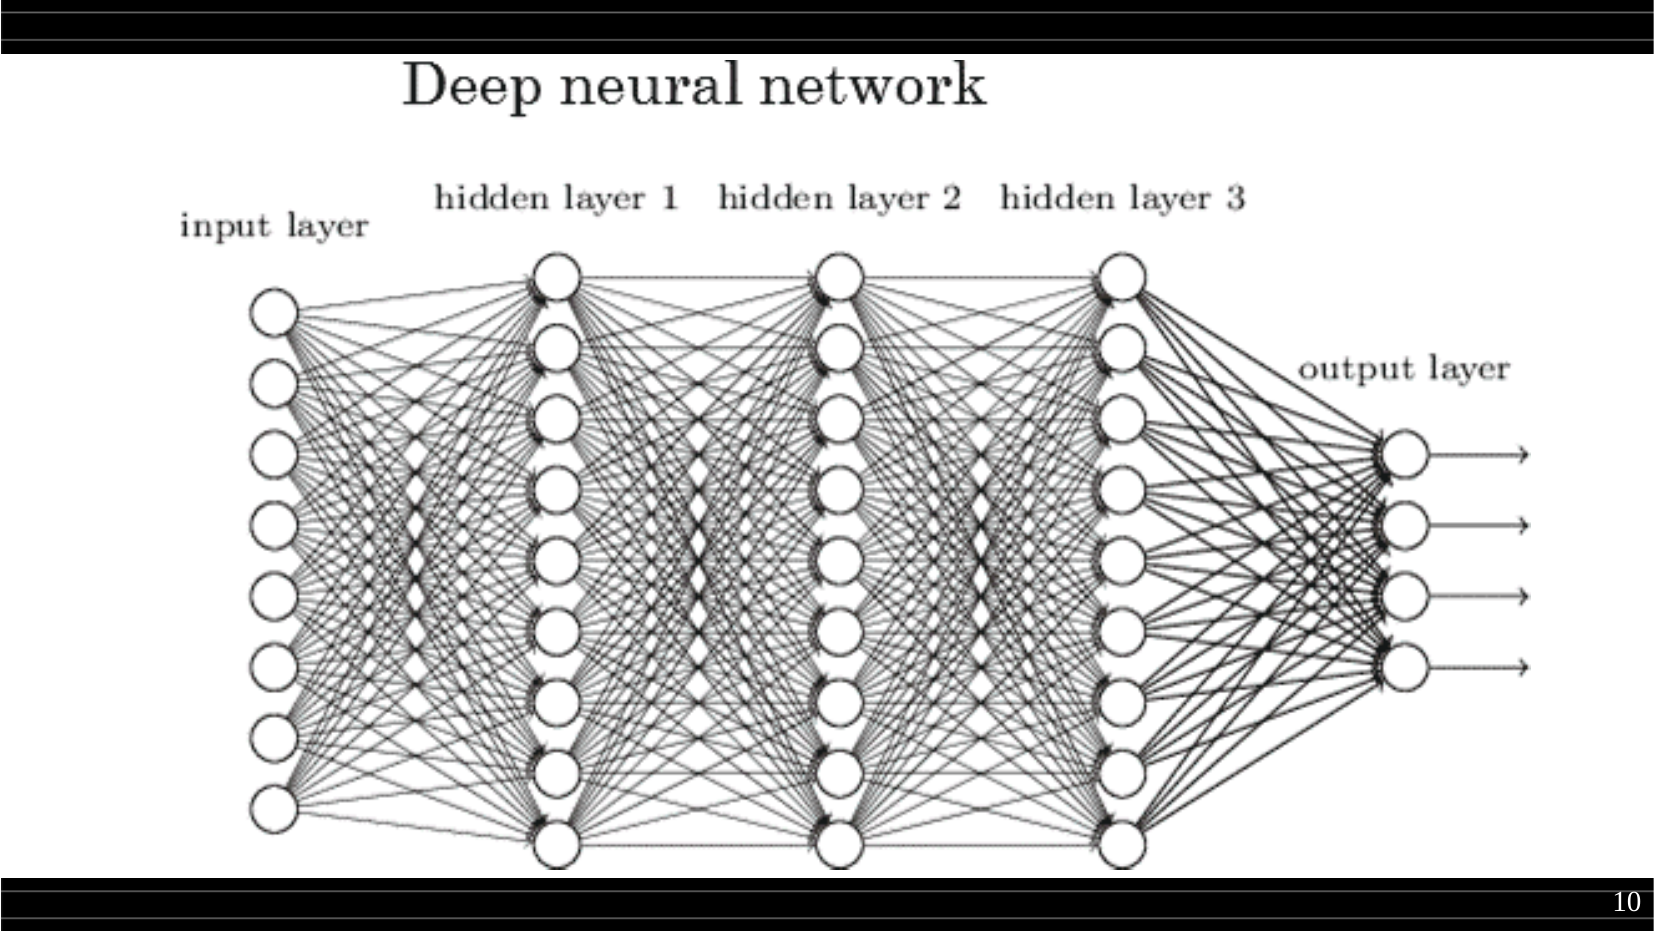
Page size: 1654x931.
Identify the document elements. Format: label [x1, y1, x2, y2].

picture [1, 878, 1654, 931]
picture [180, 60, 1531, 871]
picture [1, 0, 1654, 54]
